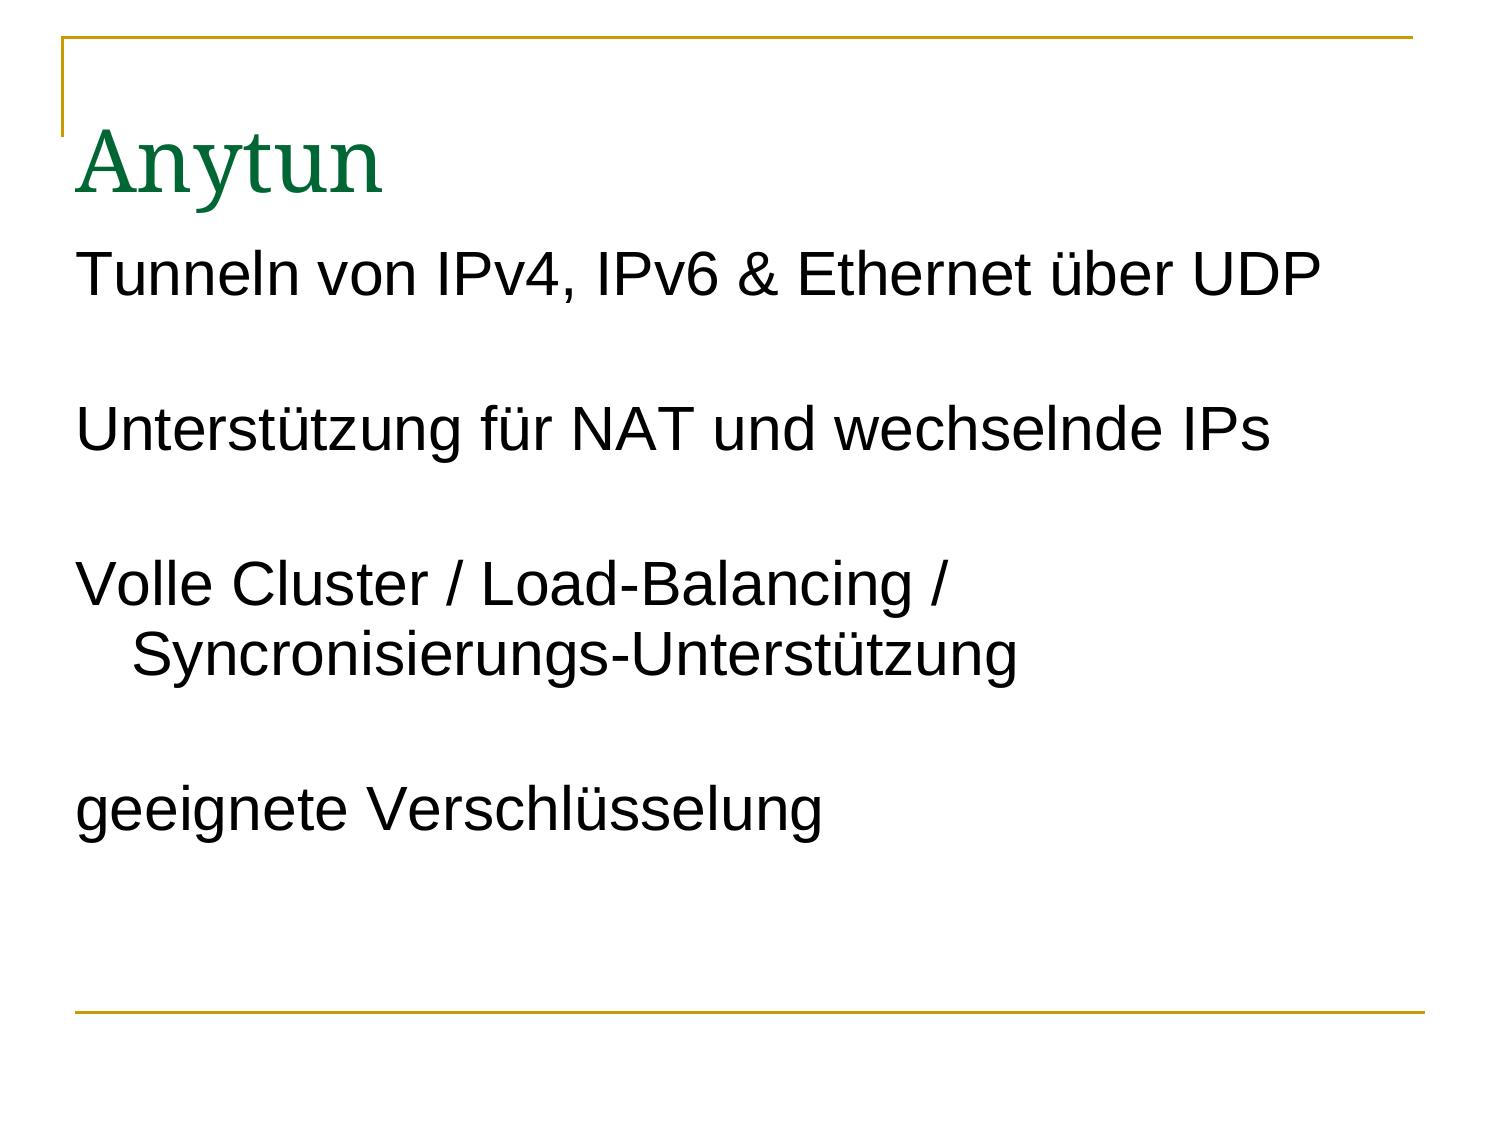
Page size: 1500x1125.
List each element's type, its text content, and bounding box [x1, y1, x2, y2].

title Anytun [75, 52, 1426, 238]
list Tunneln von IPv4, IPv6 & Ethernet über UDP Unterstützung für NAT und wechselnde IPs Volle Cluster / Load-Balancing / Syncronisierungs-Unterstützung geeignete Verschlüsselung [75, 238, 1426, 1014]
